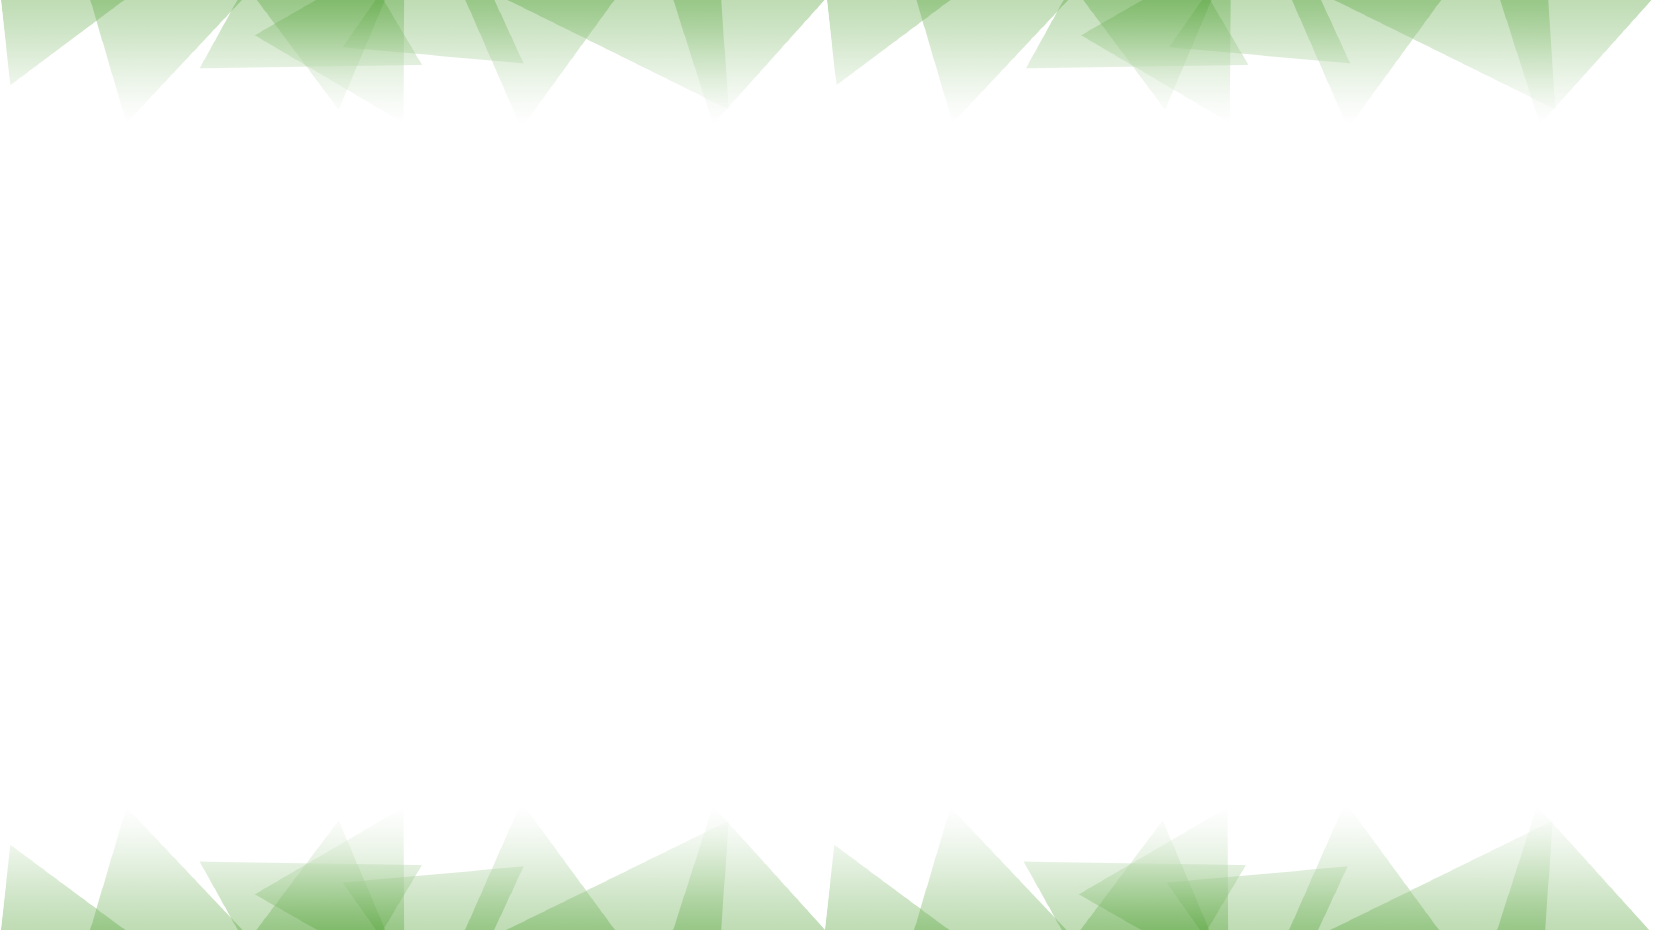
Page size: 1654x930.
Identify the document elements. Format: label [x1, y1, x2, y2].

picture [0, 0, 1653, 128]
picture [0, 802, 1651, 930]
